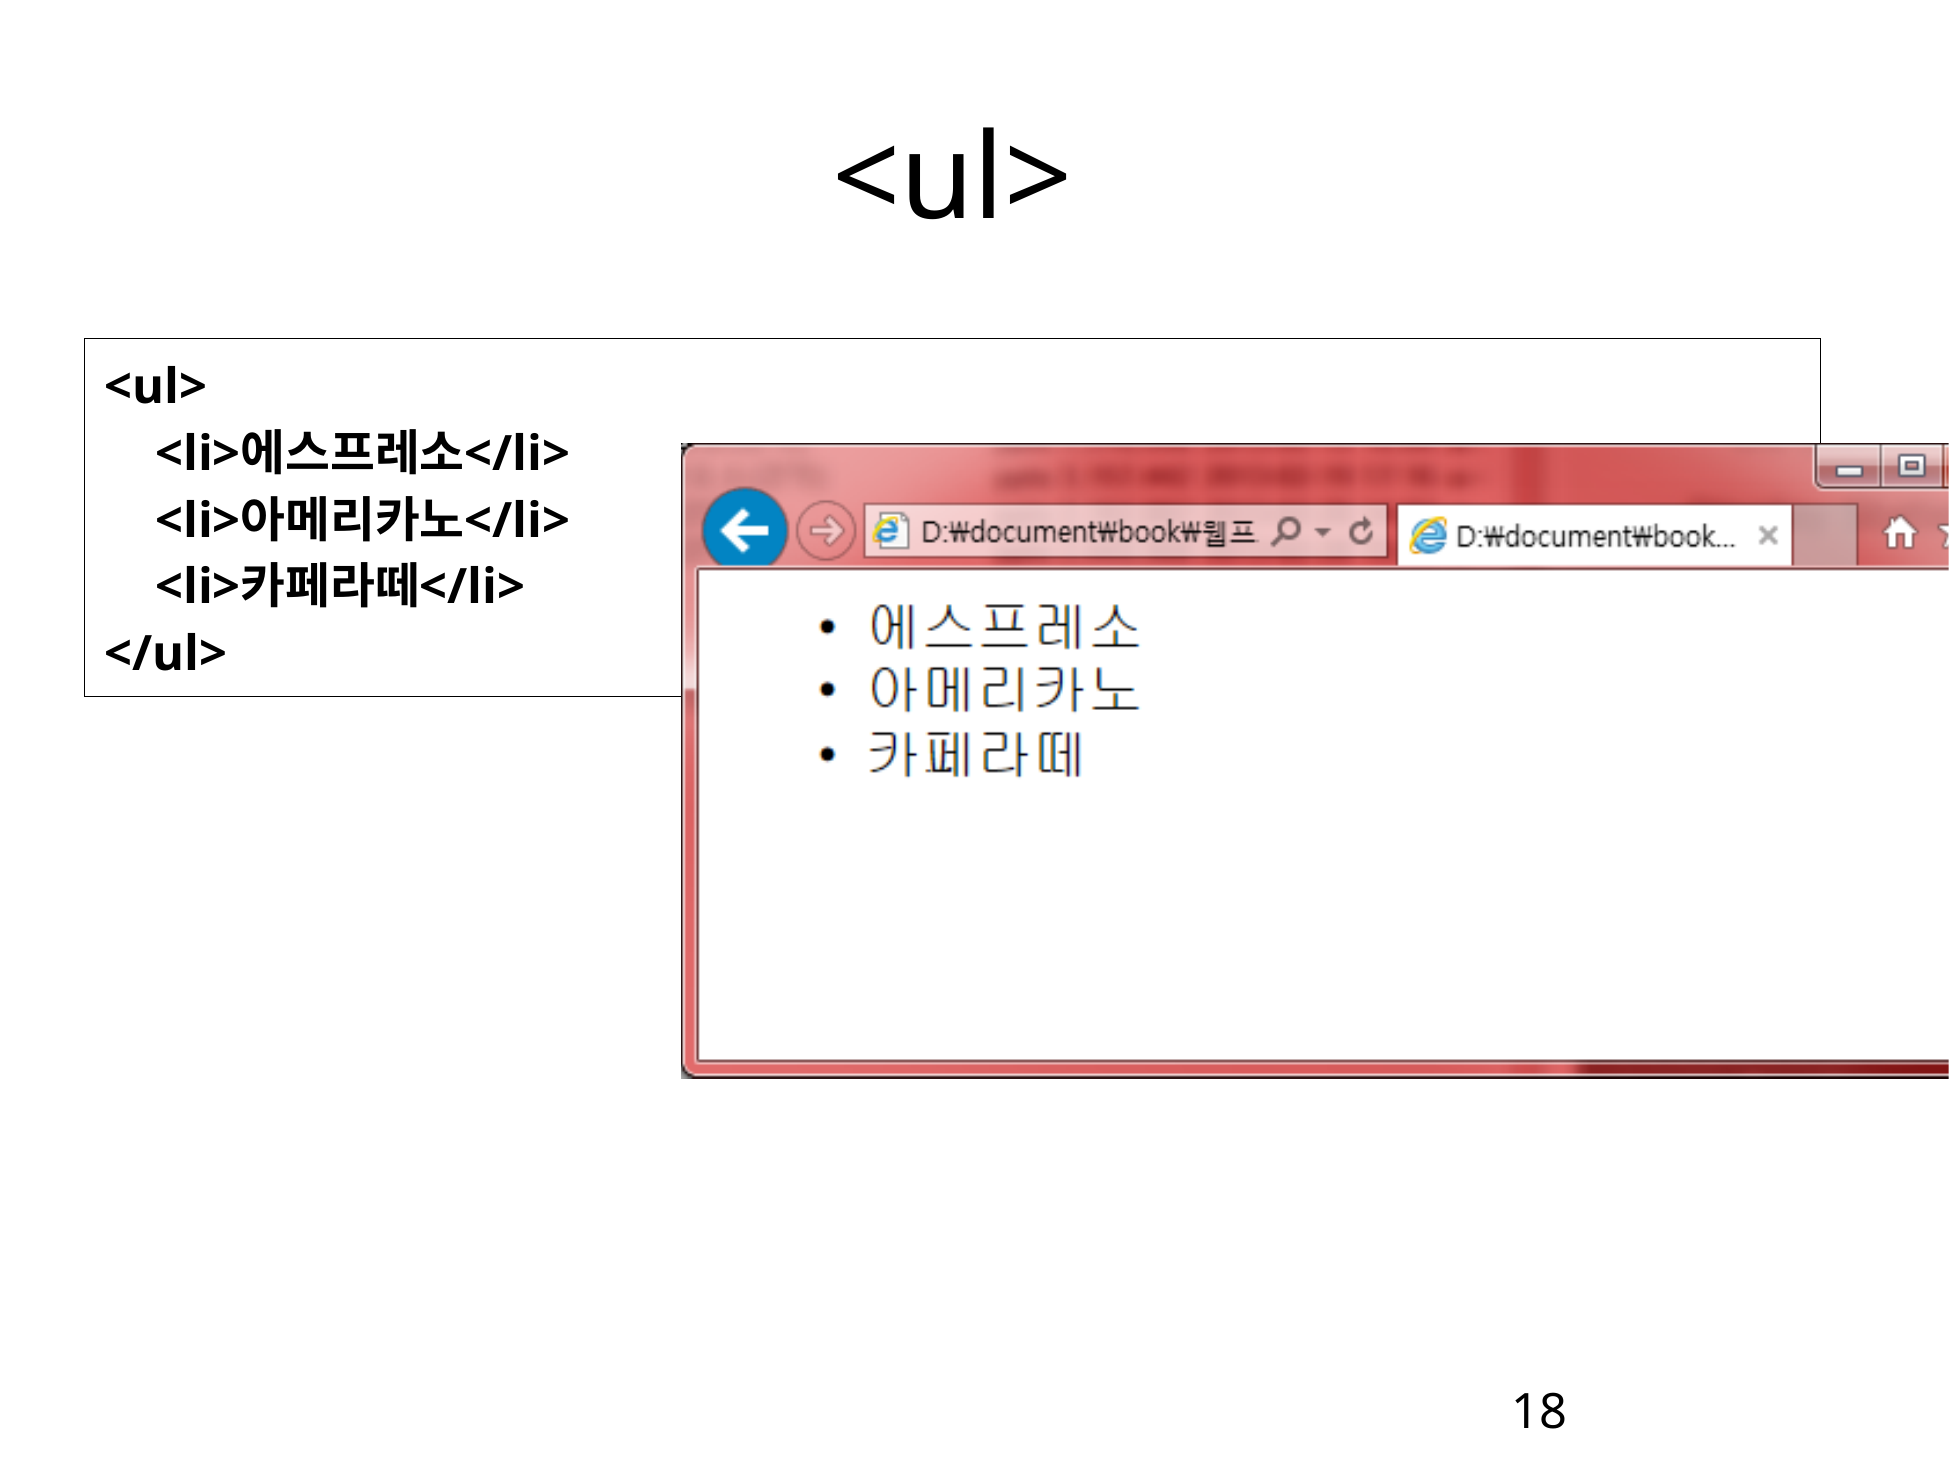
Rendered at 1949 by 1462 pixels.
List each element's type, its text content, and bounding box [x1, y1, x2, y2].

slide_number <숫자> [1496, 1372, 1899, 1462]
text_box <ul> <li>에스프레소</li> <li>아메리카노</li> <li>카페라떼</li> </ul> [84, 338, 1821, 697]
picture [681, 443, 1949, 1079]
title <ul> [156, 92, 1749, 255]
